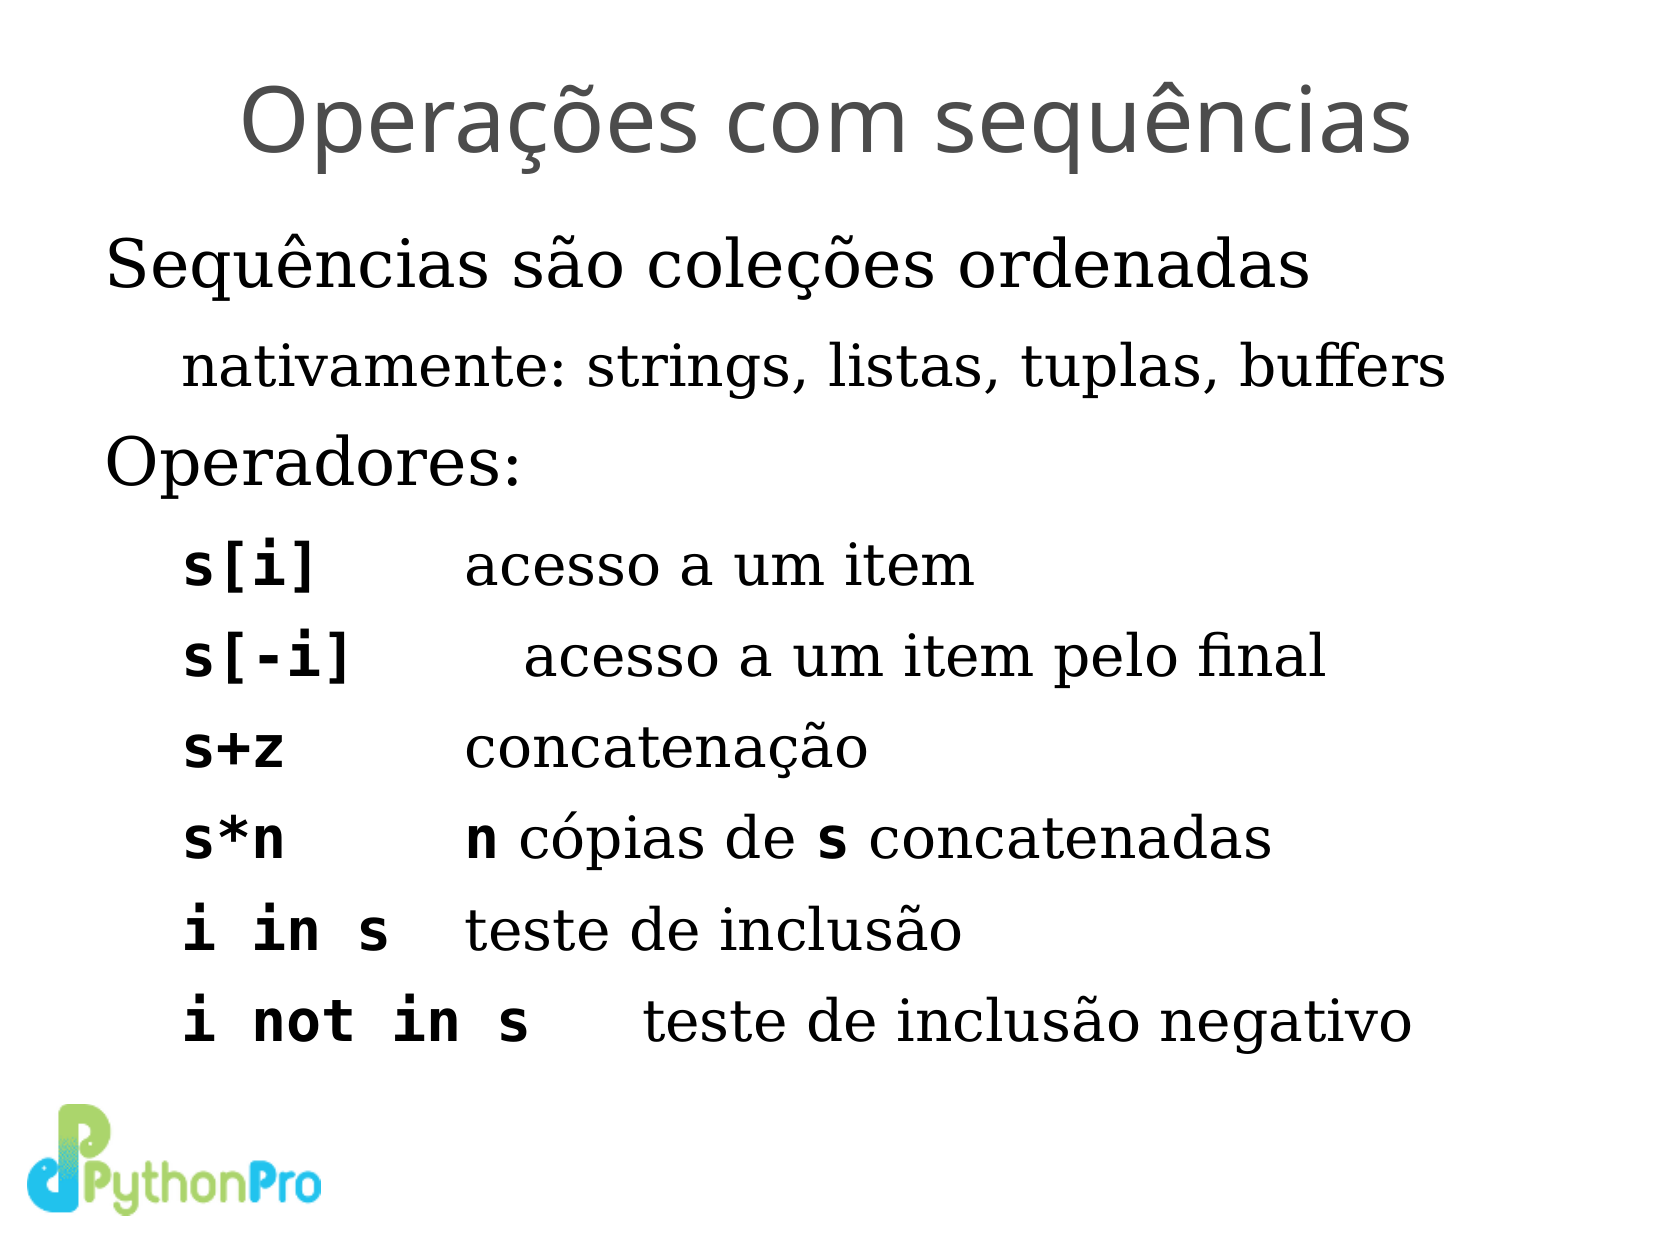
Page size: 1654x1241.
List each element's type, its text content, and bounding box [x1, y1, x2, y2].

list Sequências são coleções ordenadas nativamente: strings, listas, tuplas, buffers Operadores: s[i] acesso a um item s[-i] acesso a um item pelo final s+z concatenação s*n n cópias de s concatenadas i in s teste de inclusão i not in s teste de inclusão negativo [86, 225, 1576, 1088]
picture [27, 1104, 321, 1216]
title Operações com sequências [82, 13, 1571, 222]
